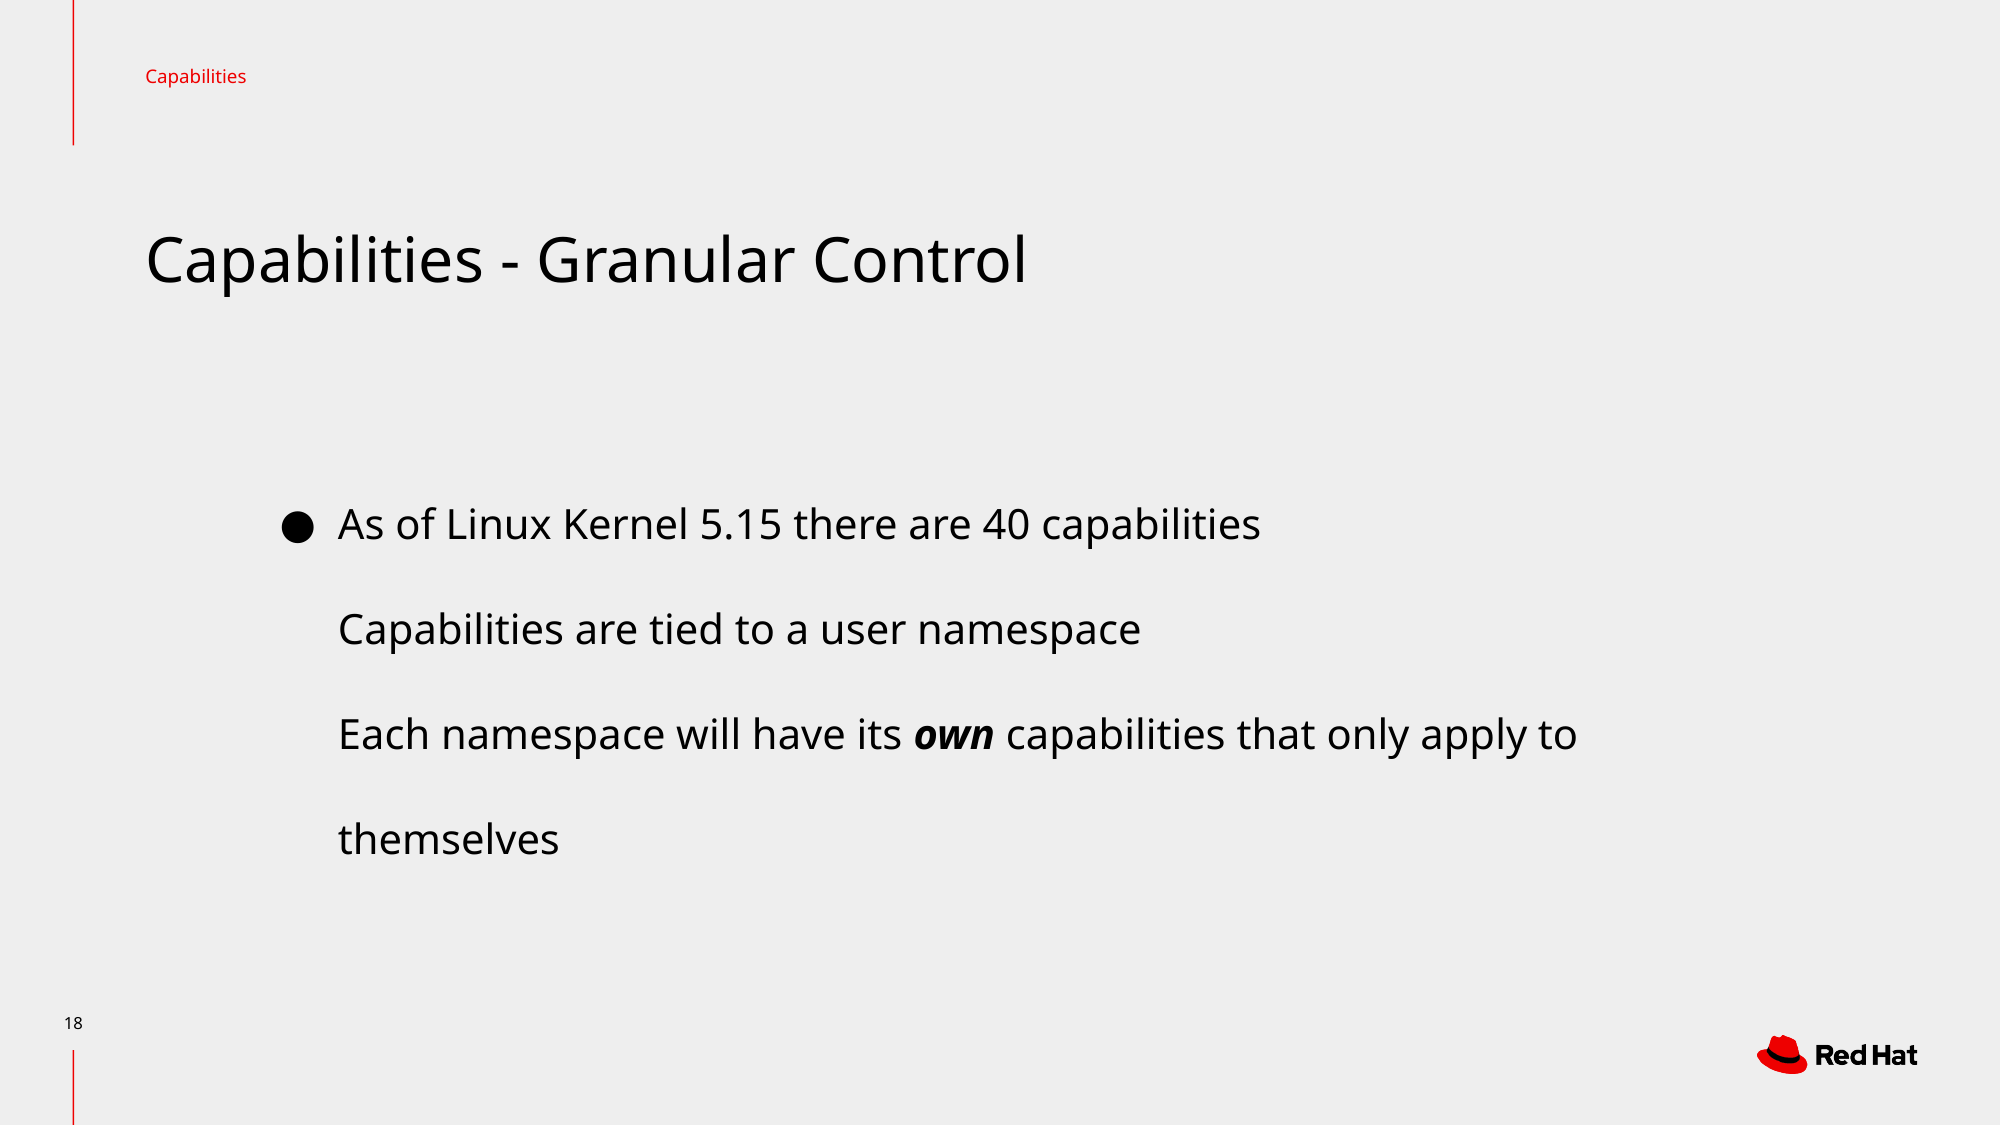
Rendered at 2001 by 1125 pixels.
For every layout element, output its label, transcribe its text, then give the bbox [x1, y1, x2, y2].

slide_number <number> [13, 1012, 134, 1036]
subtitle Capabilities [73, 9, 919, 143]
picture [1757, 1035, 1918, 1074]
title As of Linux Kernel 5.15 there are 40 capabilities Capabilities are tied to a user namespace Each namespace will have its own capabilities that only apply to themselves [262, 442, 1763, 1012]
title Capabilities - Granular Control [73, 193, 1713, 353]
